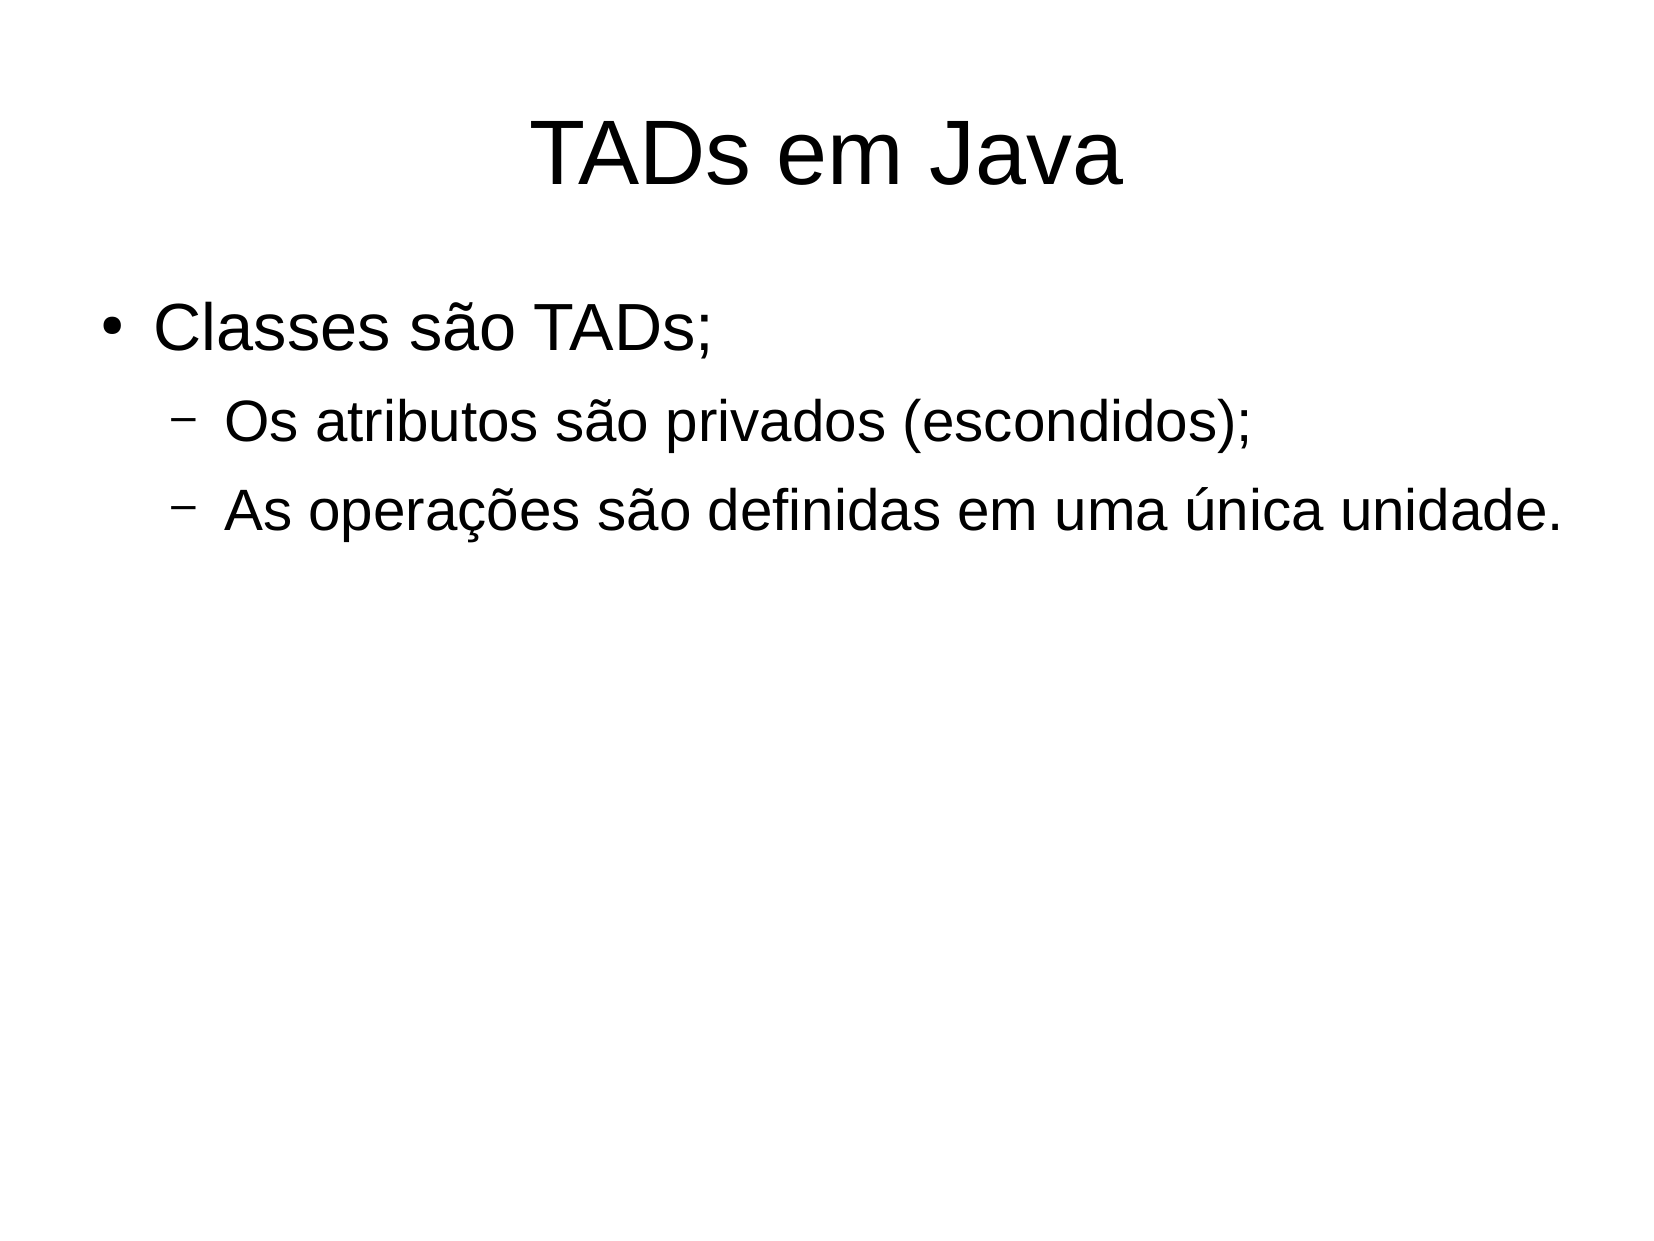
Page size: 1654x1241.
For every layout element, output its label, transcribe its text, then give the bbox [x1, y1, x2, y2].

title TADs em Java [82, 49, 1571, 257]
list Classes são TADs; Os atributos são privados (escondidos); As operações são definidas em uma única unidade. [82, 290, 1571, 1010]
